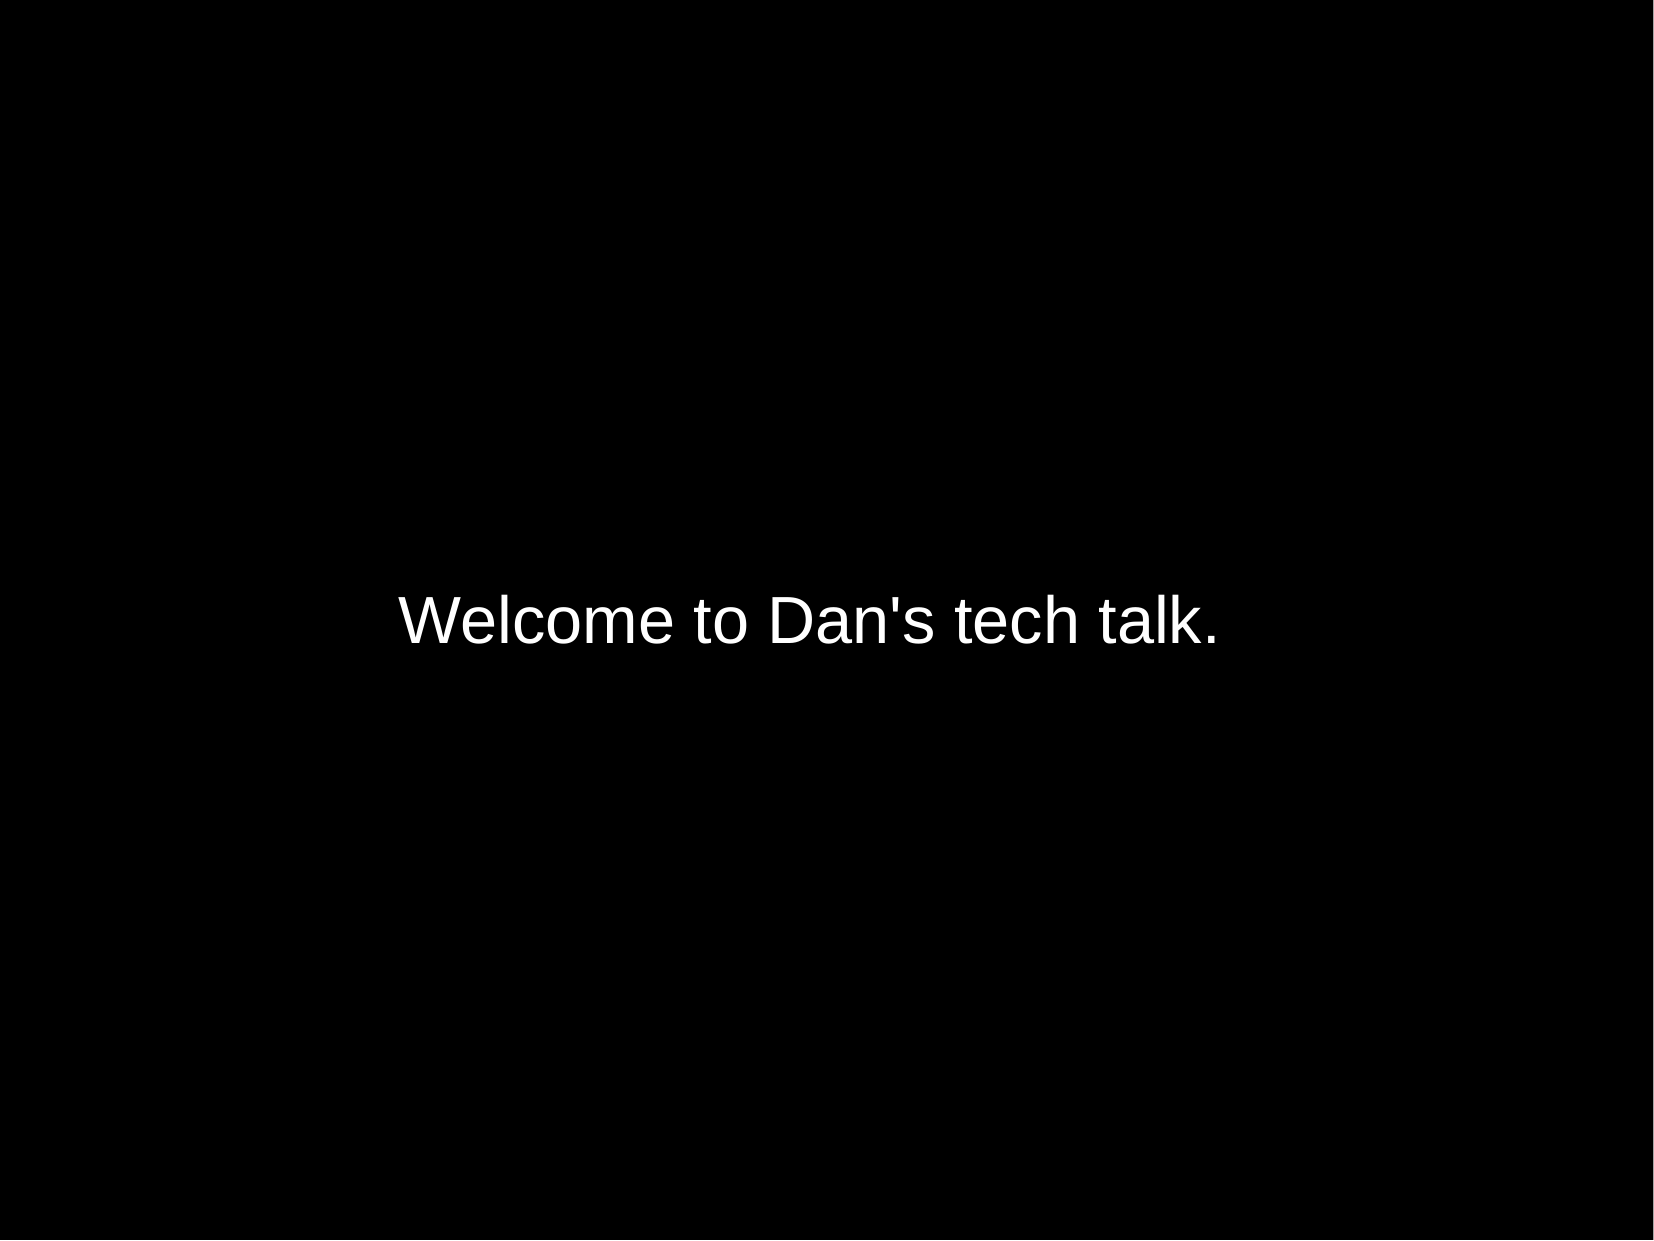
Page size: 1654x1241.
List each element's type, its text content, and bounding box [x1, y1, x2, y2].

subtitle Welcome to Dan's tech talk. [82, 260, 1538, 980]
